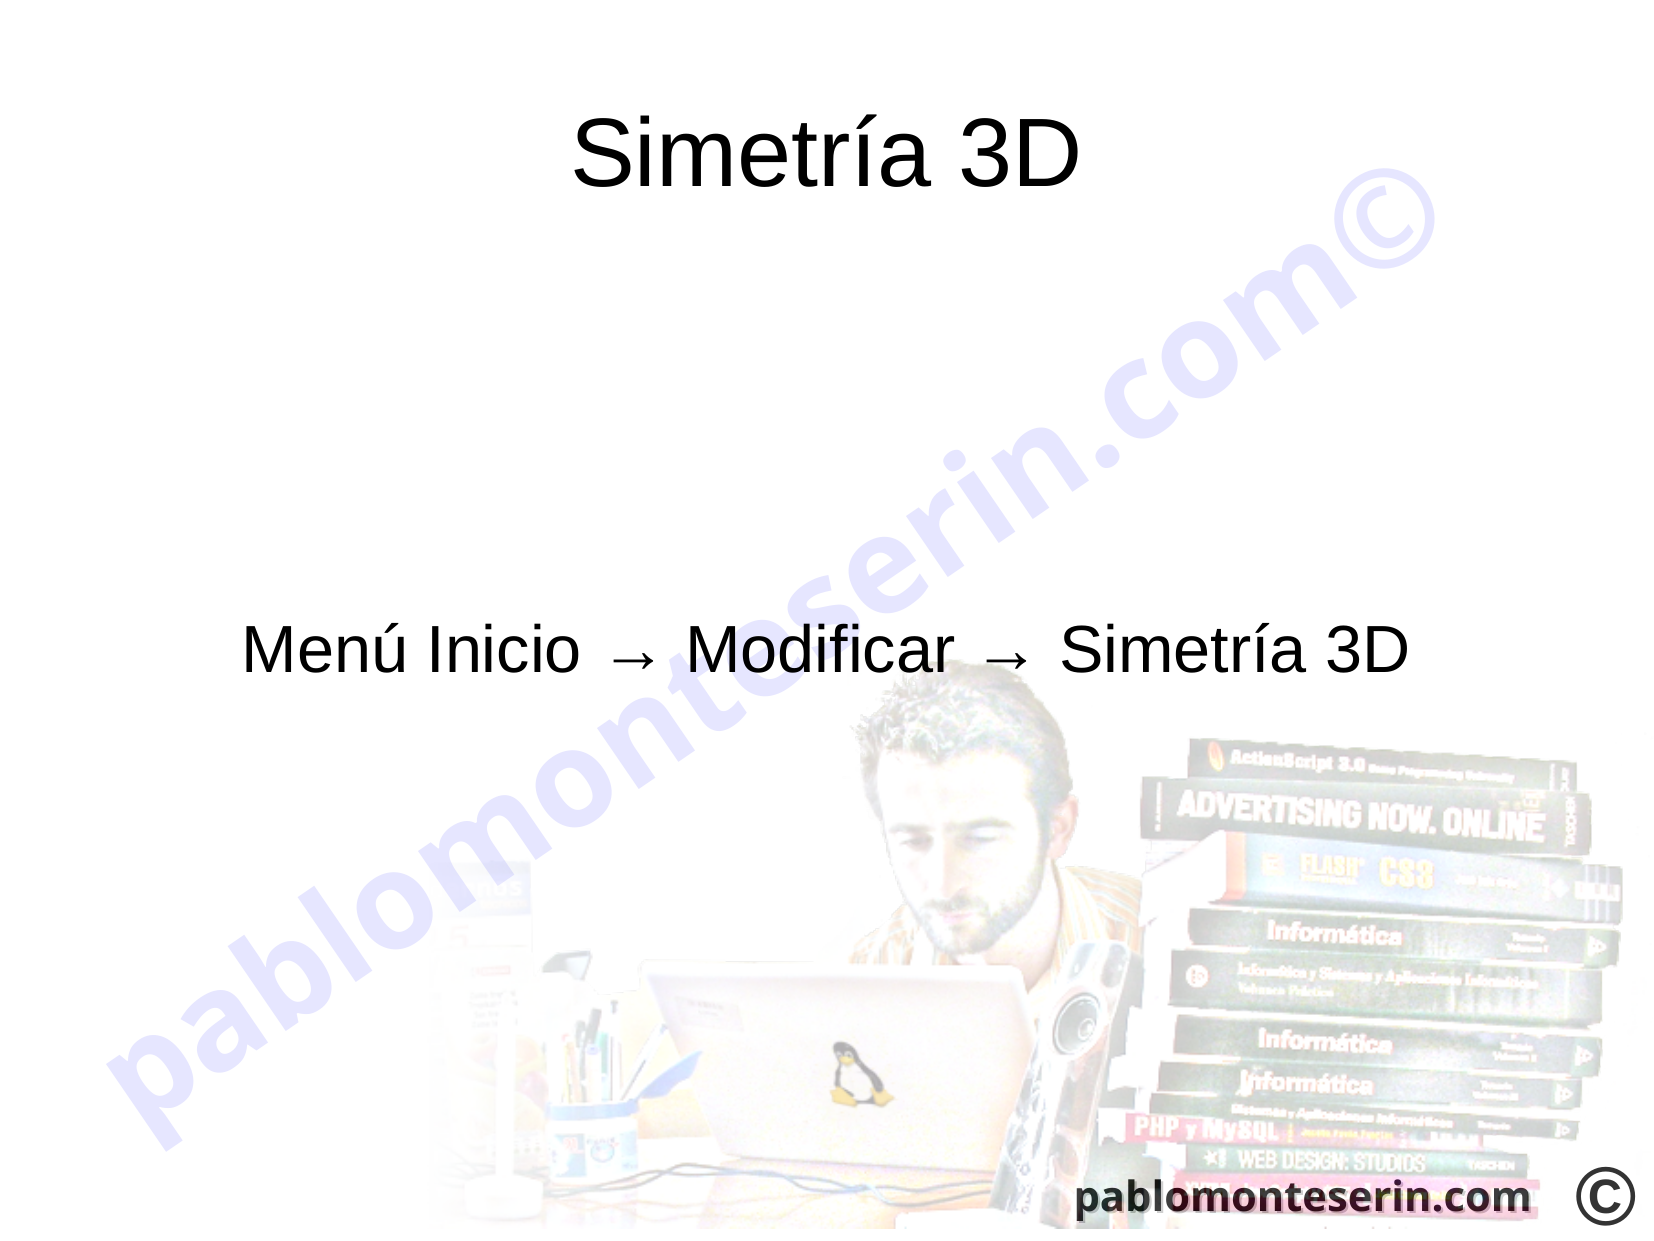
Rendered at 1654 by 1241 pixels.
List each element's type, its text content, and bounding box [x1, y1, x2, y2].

title Simetría 3D [82, 49, 1571, 257]
subtitle Menú Inicio → Modificar → Simetría 3D [82, 290, 1571, 1010]
picture [412, 640, 1654, 1229]
